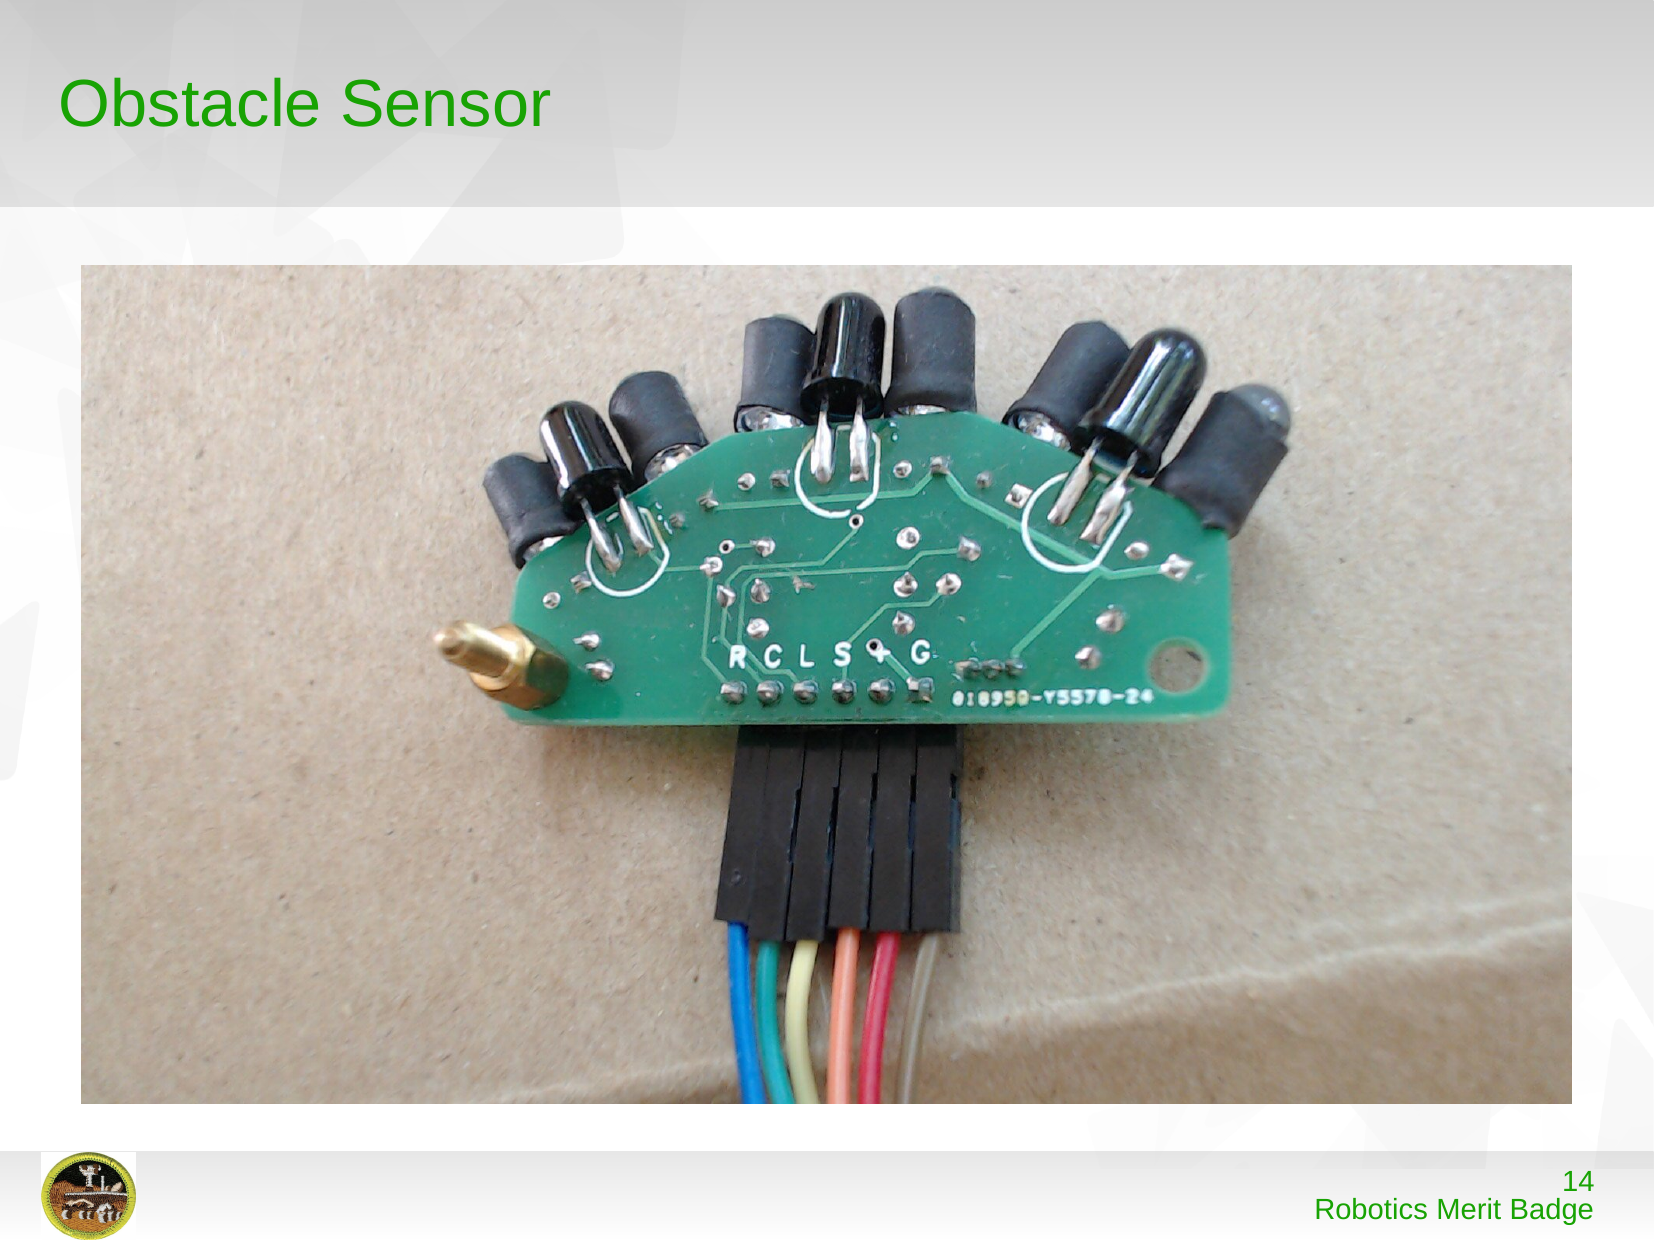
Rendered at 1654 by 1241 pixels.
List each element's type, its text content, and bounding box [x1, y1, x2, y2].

picture [41, 1152, 136, 1240]
picture [0, 0, 1654, 1169]
title Obstacle Sensor [59, 29, 1595, 178]
